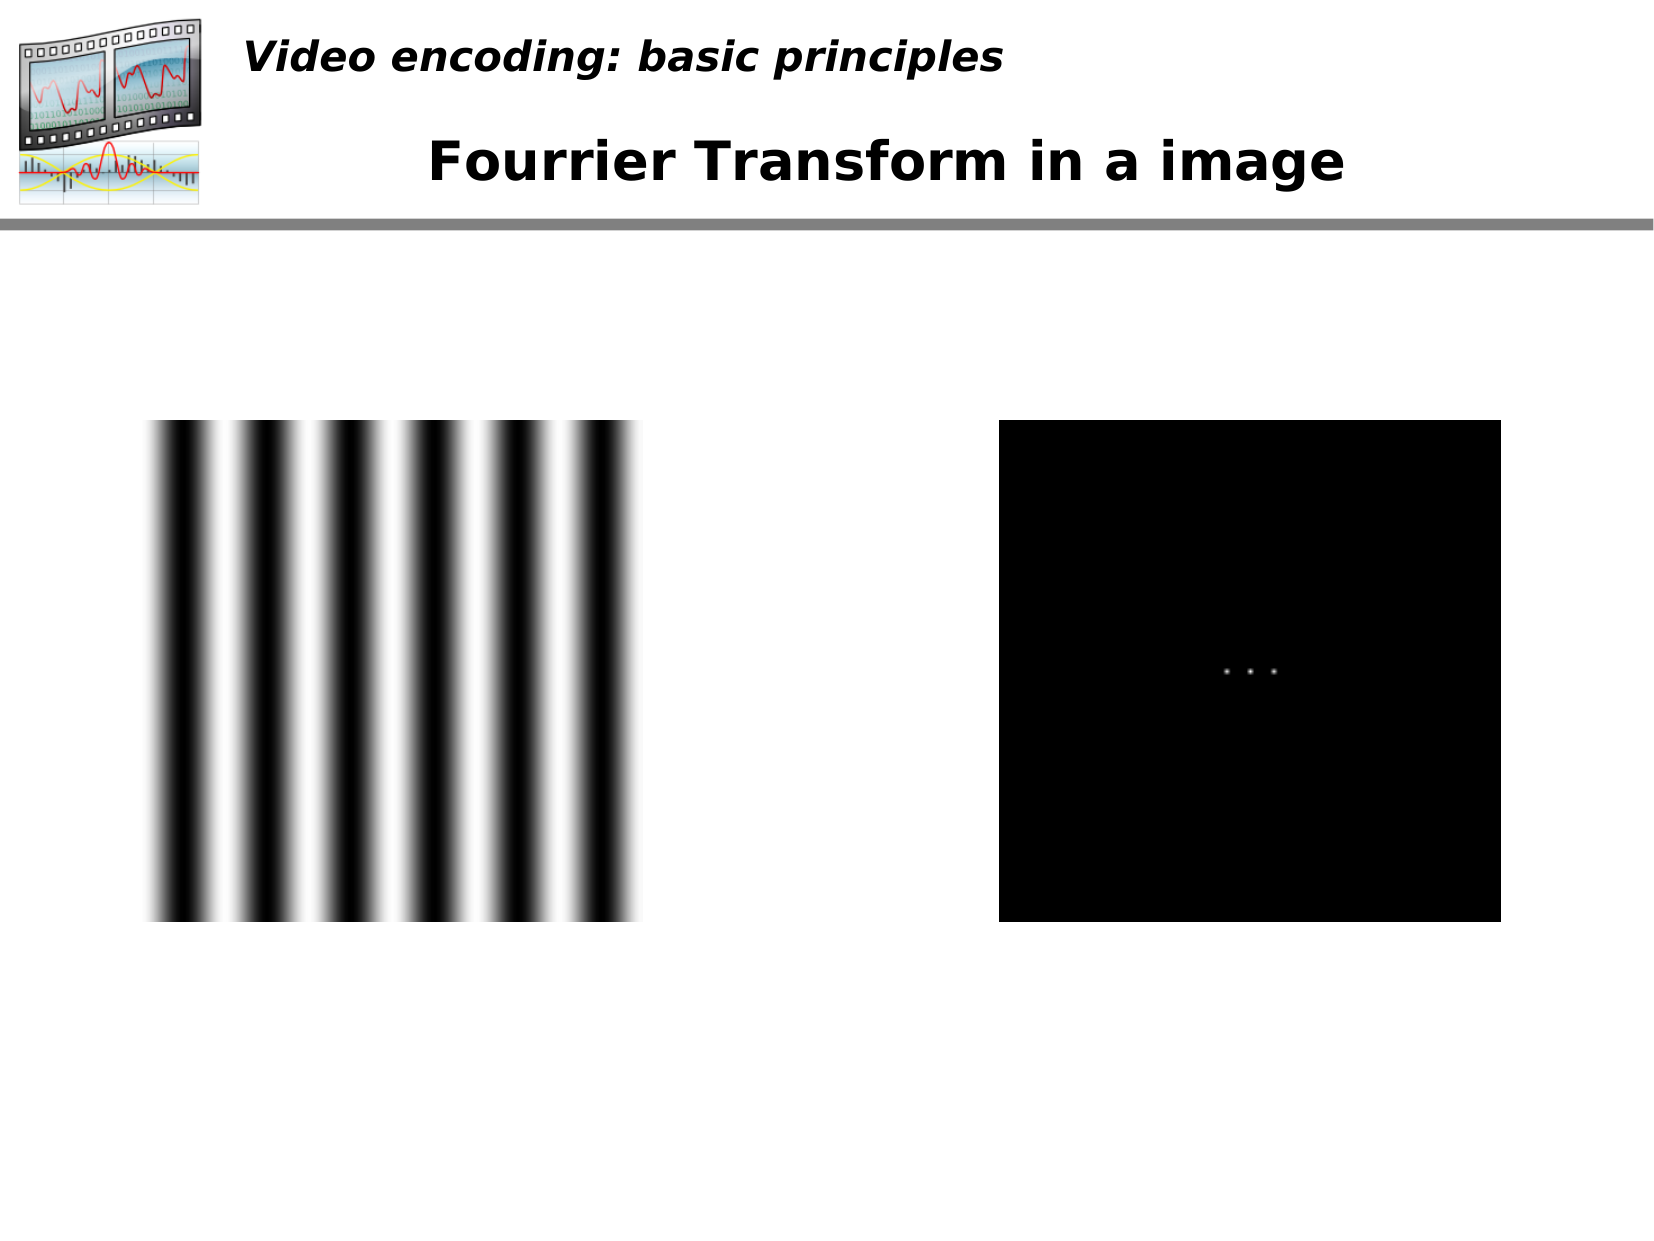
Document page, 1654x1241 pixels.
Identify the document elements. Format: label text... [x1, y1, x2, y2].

picture [141, 420, 643, 922]
picture [0, 2, 225, 218]
text_box Fourrier Transform in a image [413, 122, 1363, 201]
text_box [0, 218, 1654, 231]
picture [999, 420, 1501, 922]
text_box Video encoding: basic principles [228, 25, 1020, 89]
